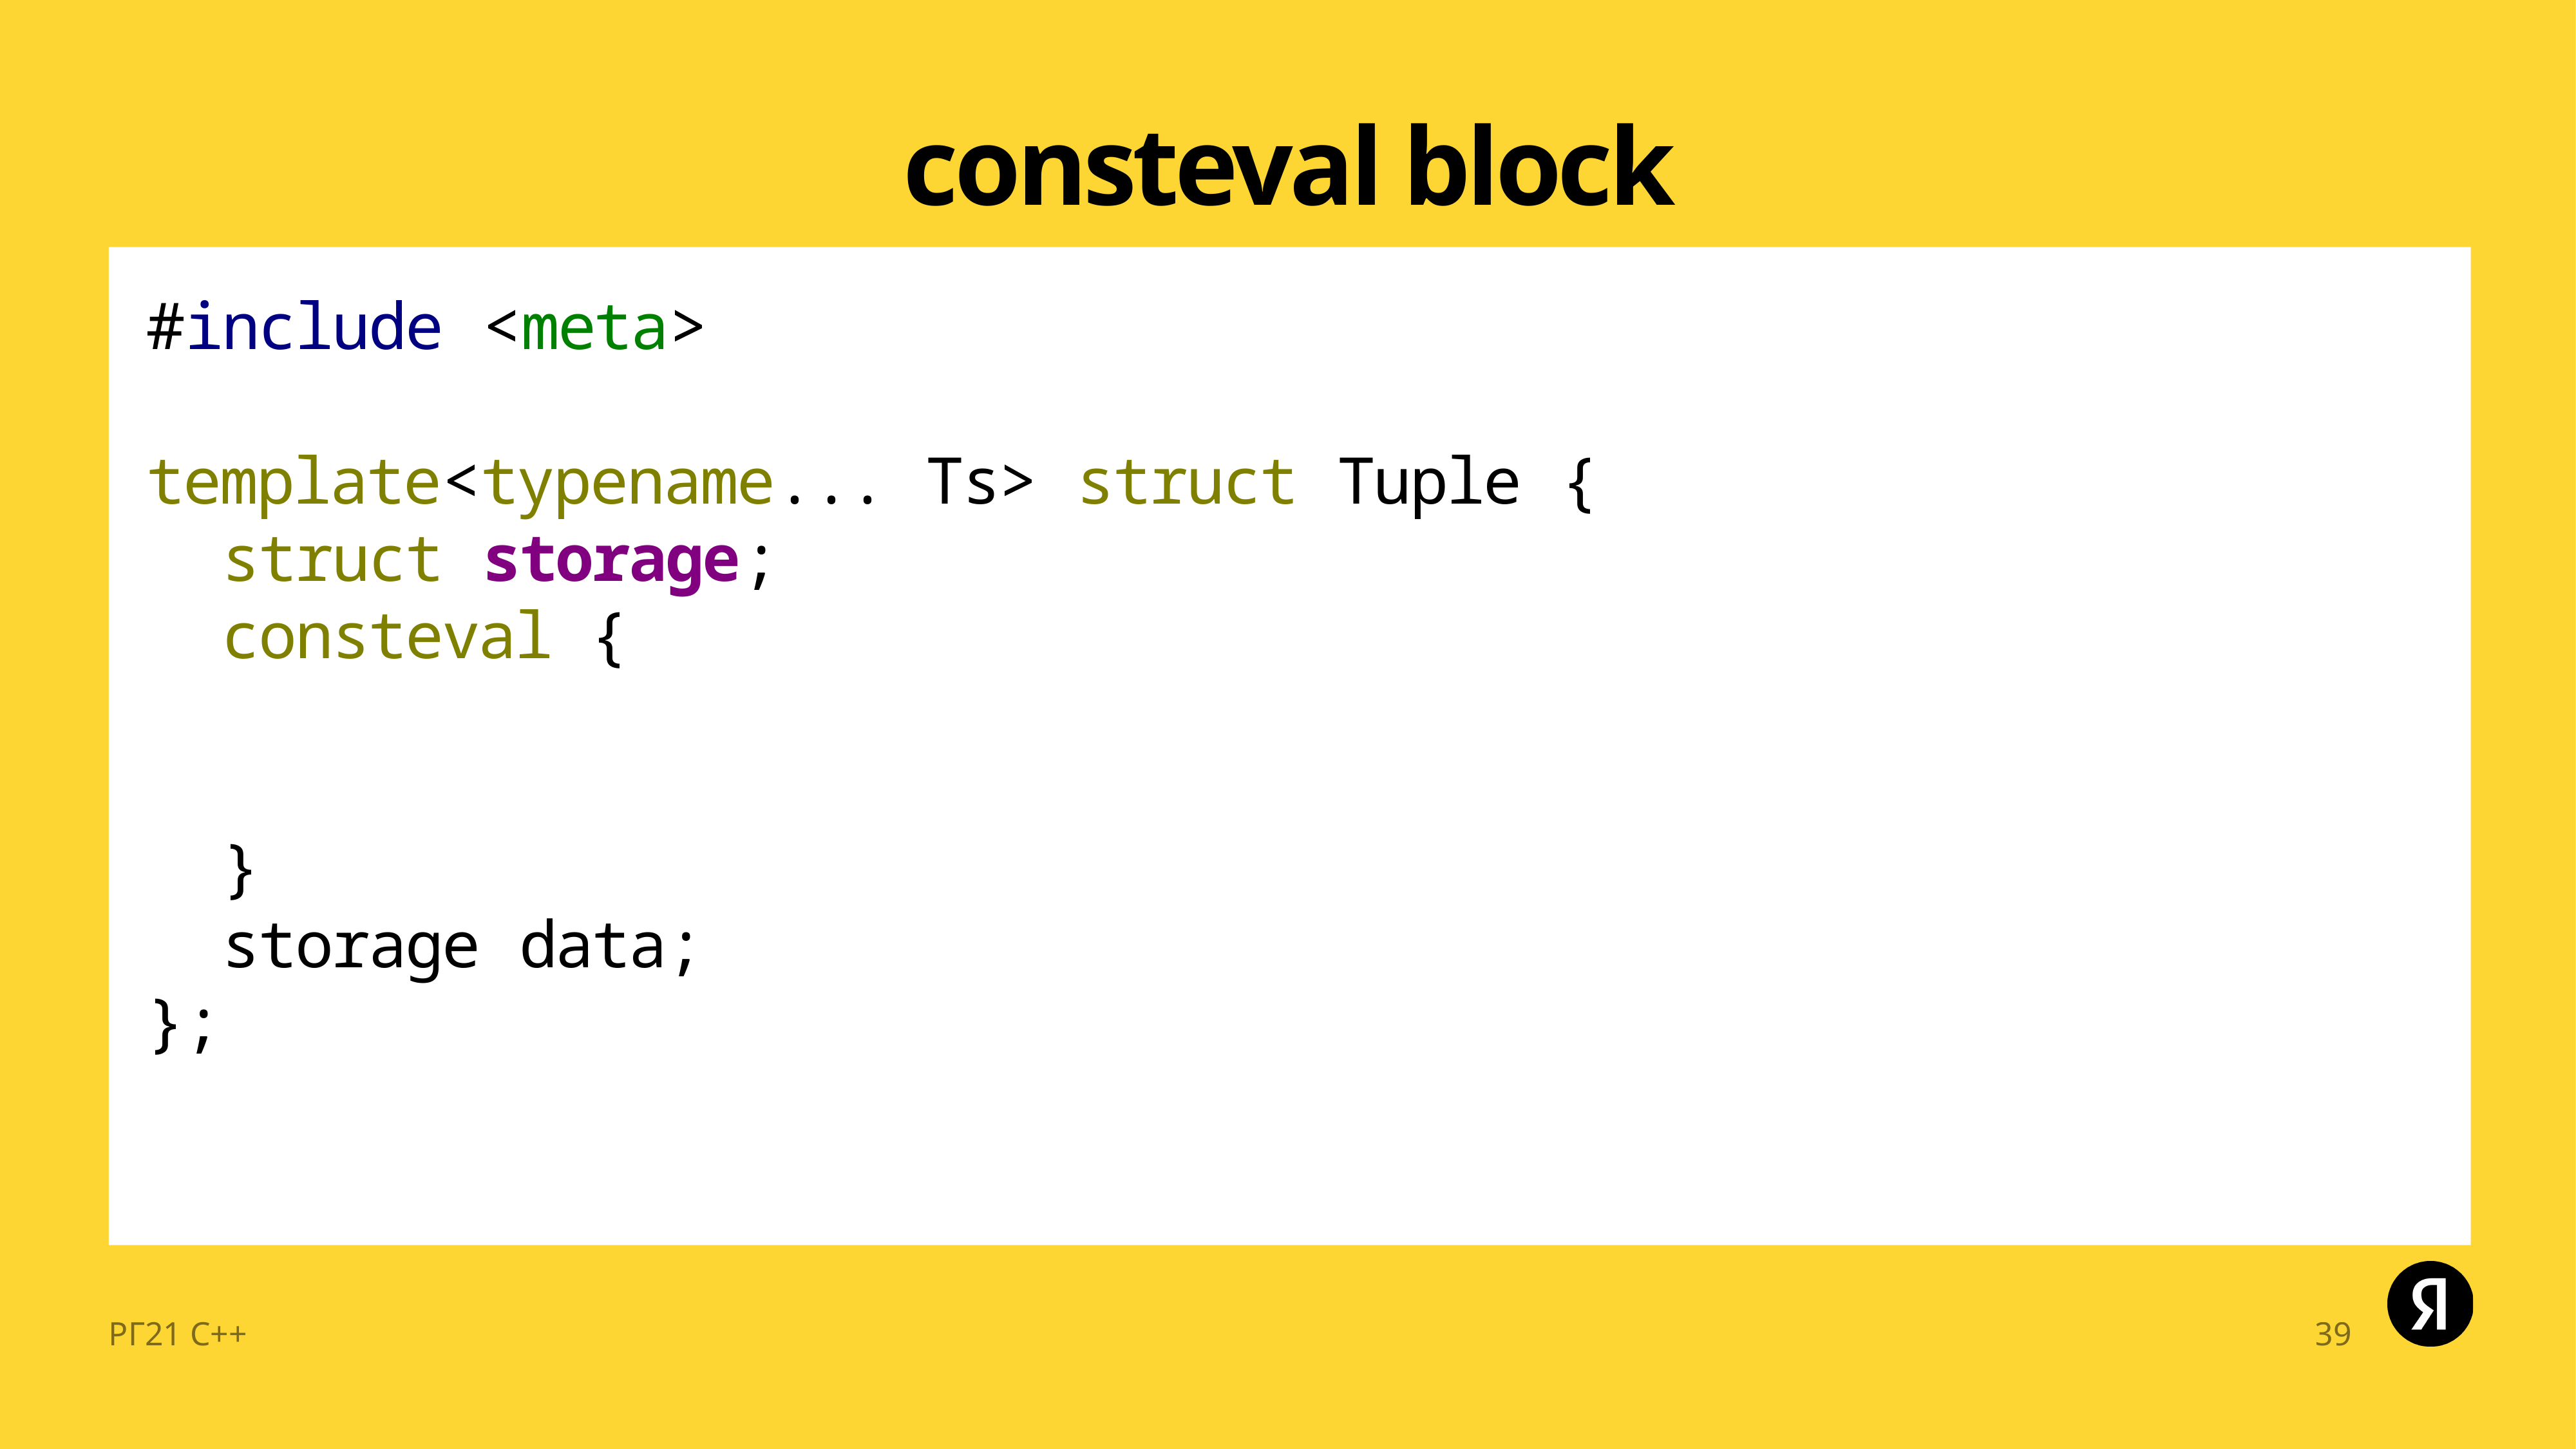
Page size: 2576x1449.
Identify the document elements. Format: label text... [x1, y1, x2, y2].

picture [2387, 1261, 2474, 1347]
list #include <meta> template<typename... Ts> struct Tuple { struct storage; consteval { } storage data; }; [108, 247, 2471, 1245]
title consteval block [106, 101, 2473, 228]
